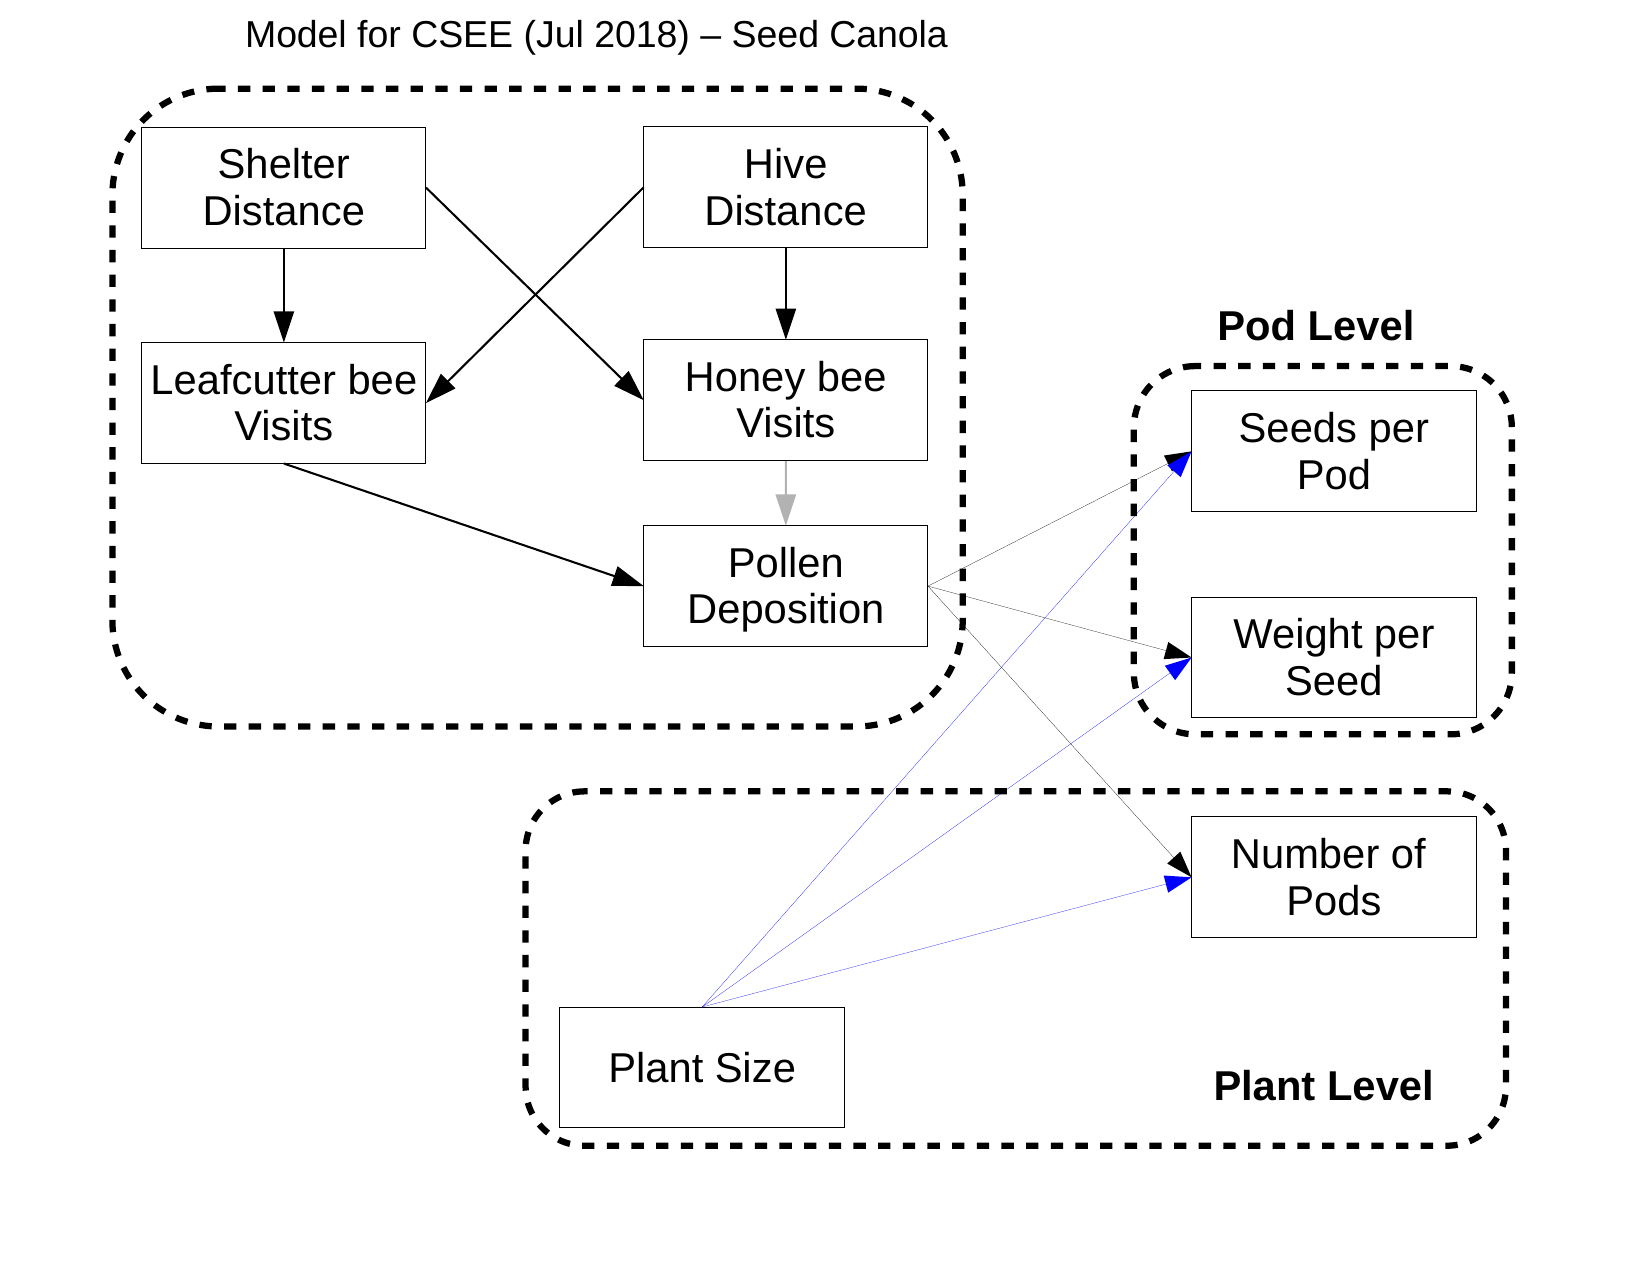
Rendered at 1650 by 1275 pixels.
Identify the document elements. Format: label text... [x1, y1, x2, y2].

text_box Number of Pods [1191, 816, 1477, 938]
text_box Hive Distance [643, 126, 928, 248]
text_box Plant Level [1198, 1054, 1449, 1117]
text_box Shelter Distance [141, 127, 426, 249]
text_box Model for CSEE (Jul 2018) – Seed Canola [230, 6, 1099, 105]
text_box Weight per Seed [1191, 597, 1477, 718]
text_box Pod Level [1202, 295, 1453, 357]
text_box Leafcutter bee Visits [141, 342, 426, 464]
text_box Plant Size [559, 1007, 845, 1128]
text_box Honey bee Visits [643, 339, 928, 461]
text_box Seeds per Pod [1191, 390, 1477, 512]
text_box Pollen Deposition [643, 525, 928, 647]
